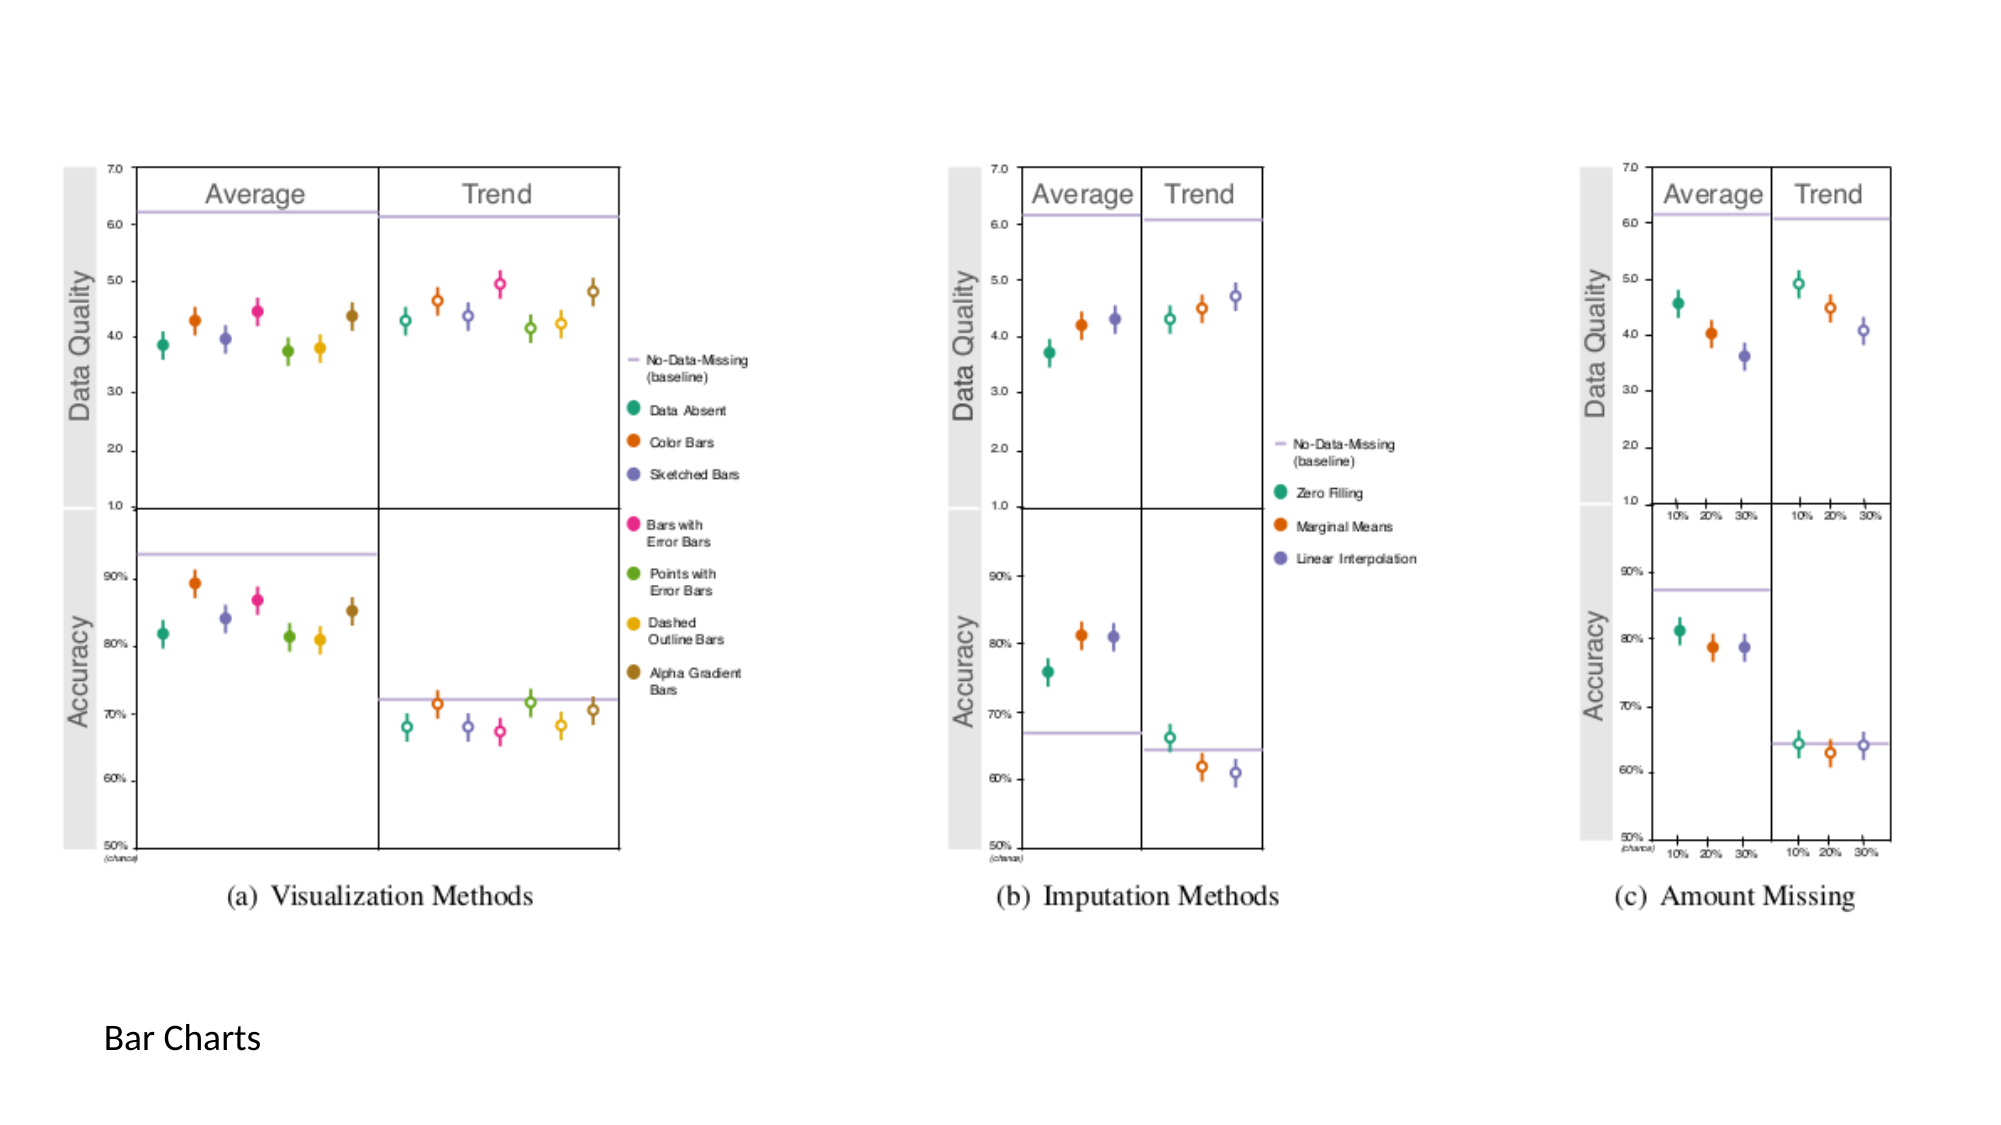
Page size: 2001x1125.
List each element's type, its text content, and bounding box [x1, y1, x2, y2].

text_box Bar Charts [88, 1004, 539, 1066]
picture [22, 101, 1976, 934]
